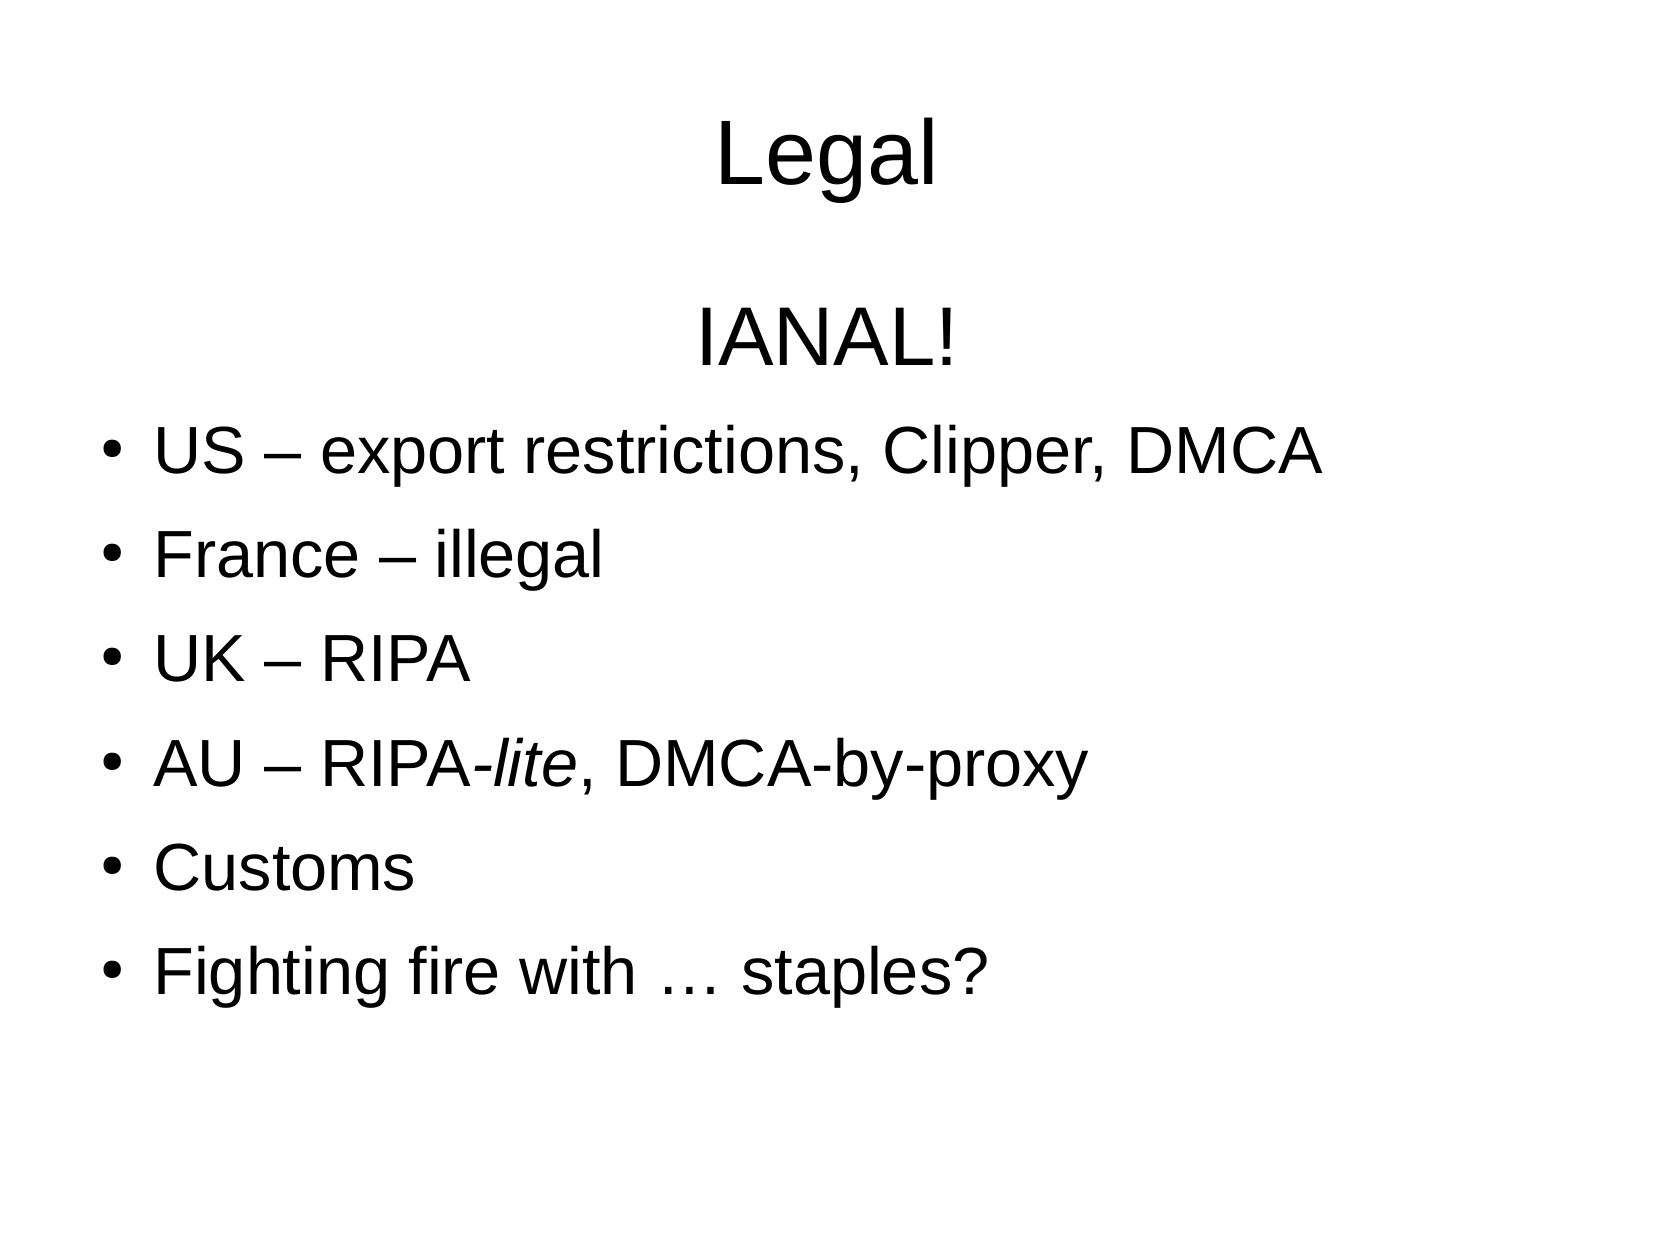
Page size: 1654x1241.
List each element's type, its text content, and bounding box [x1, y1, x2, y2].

list IANAL! US – export restrictions, Clipper, DMCA France – illegal UK – RIPA AU – RIPA-lite, DMCA-by-proxy Customs Fighting fire with … staples? [82, 290, 1571, 1109]
title Legal [82, 56, 1571, 250]
